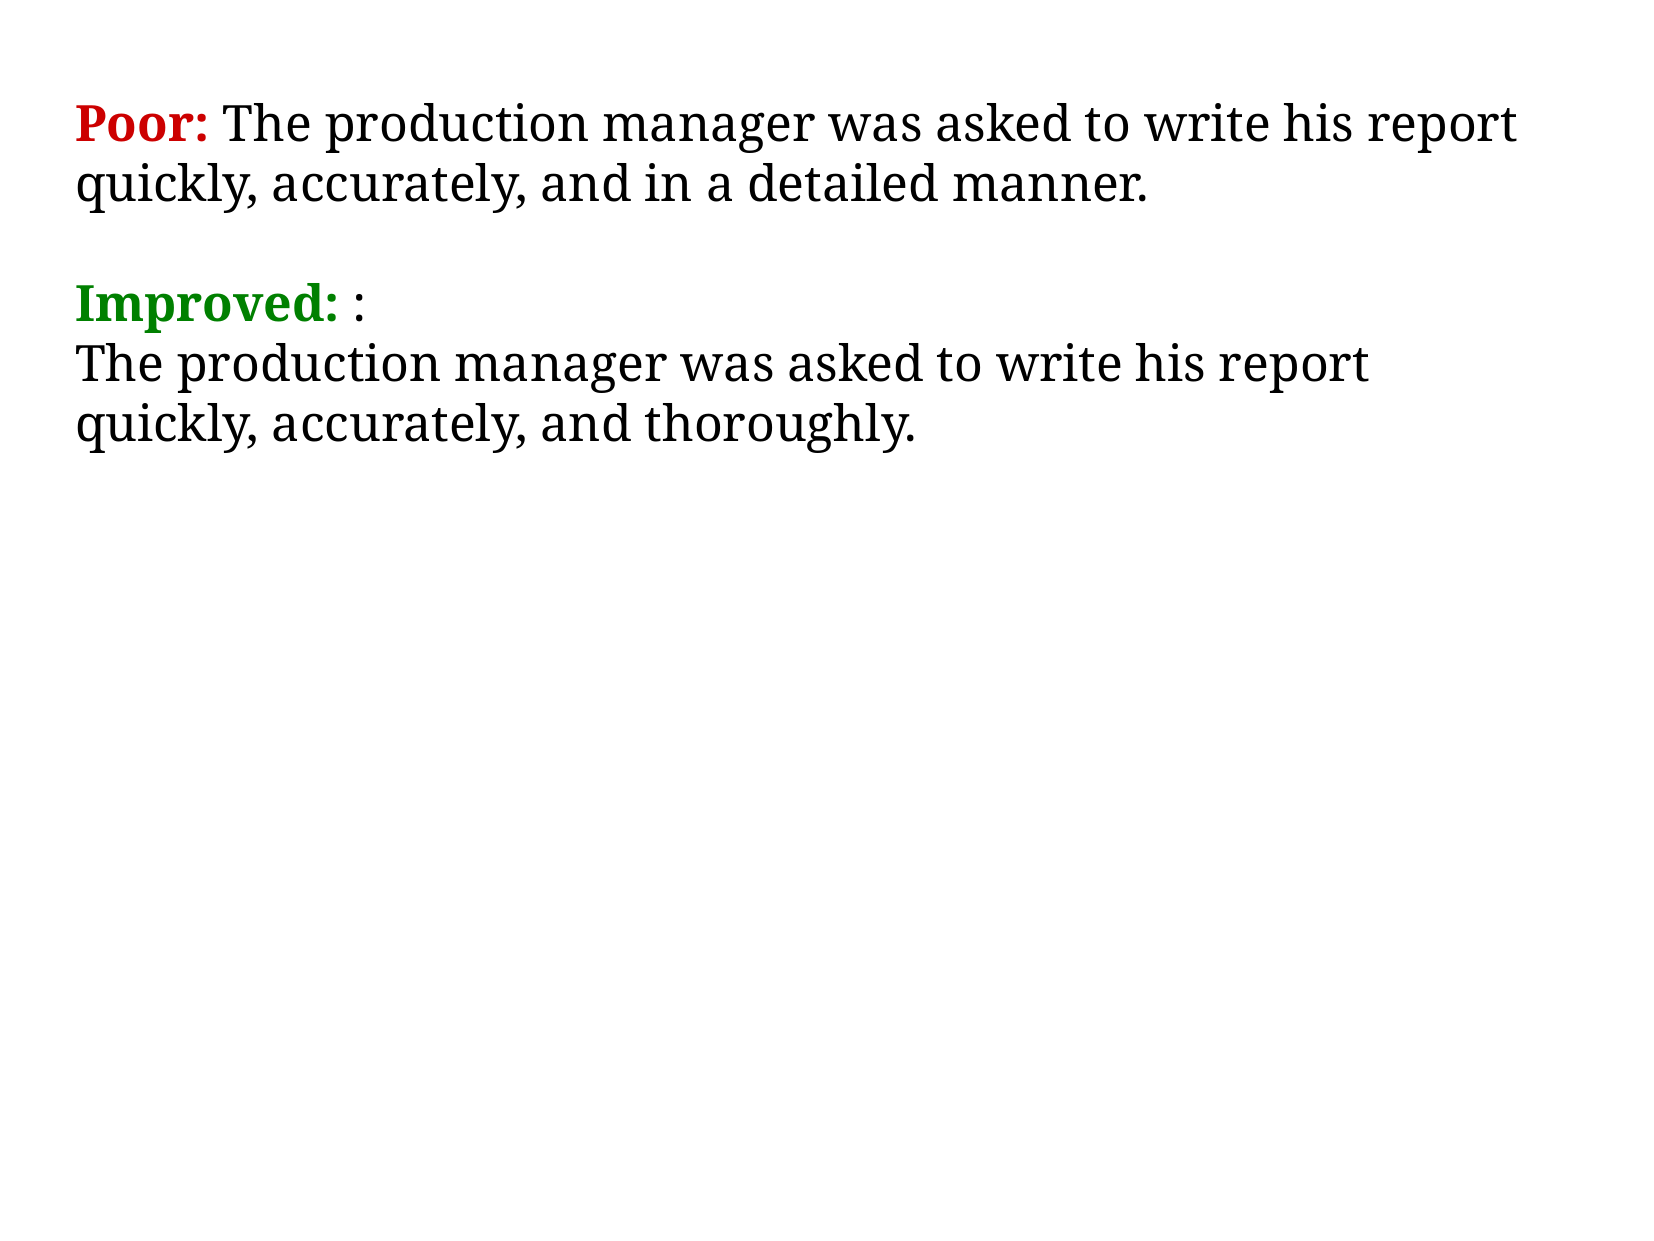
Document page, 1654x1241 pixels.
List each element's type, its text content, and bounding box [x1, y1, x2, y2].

text_box Poor: The production manager was asked to write his report quickly, accurately, and in a detailed manner. Improved: : The production manager was asked to write his report quickly, accurately, and thoroughly. [75, 30, 1560, 1140]
